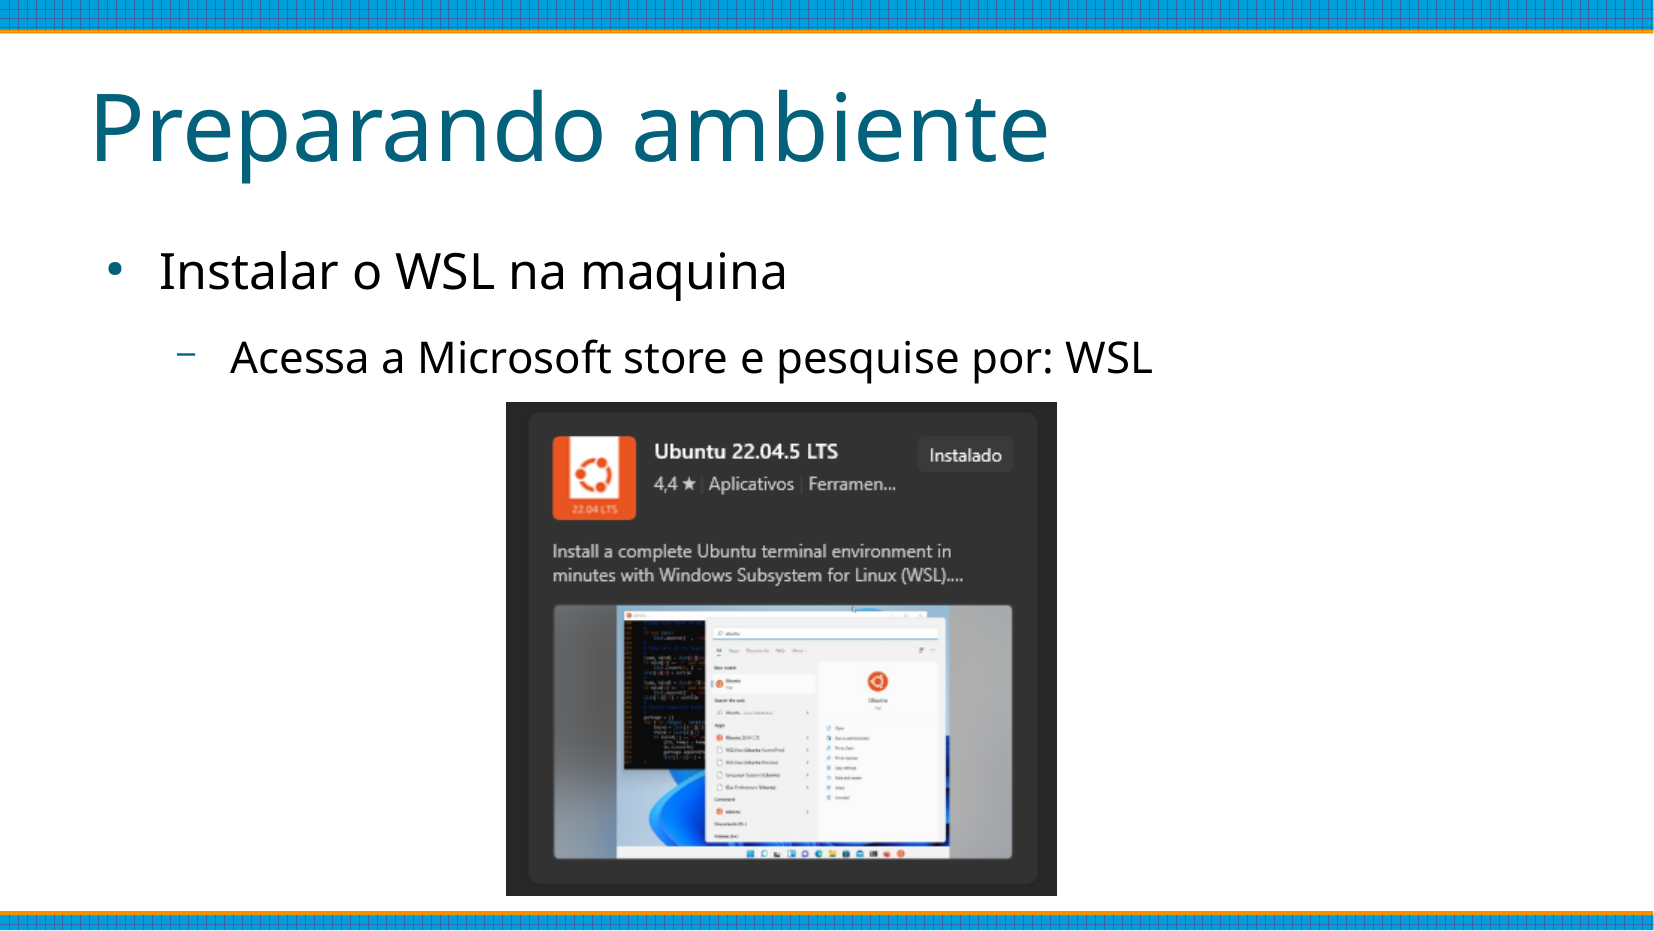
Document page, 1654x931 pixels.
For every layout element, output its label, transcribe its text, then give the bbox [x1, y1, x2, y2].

picture [506, 402, 1057, 896]
list Instalar o WSL na maquina Acessa a Microsoft store e pesquise por: WSL [88, 236, 1565, 901]
title Preparando ambiente [88, 44, 1565, 207]
